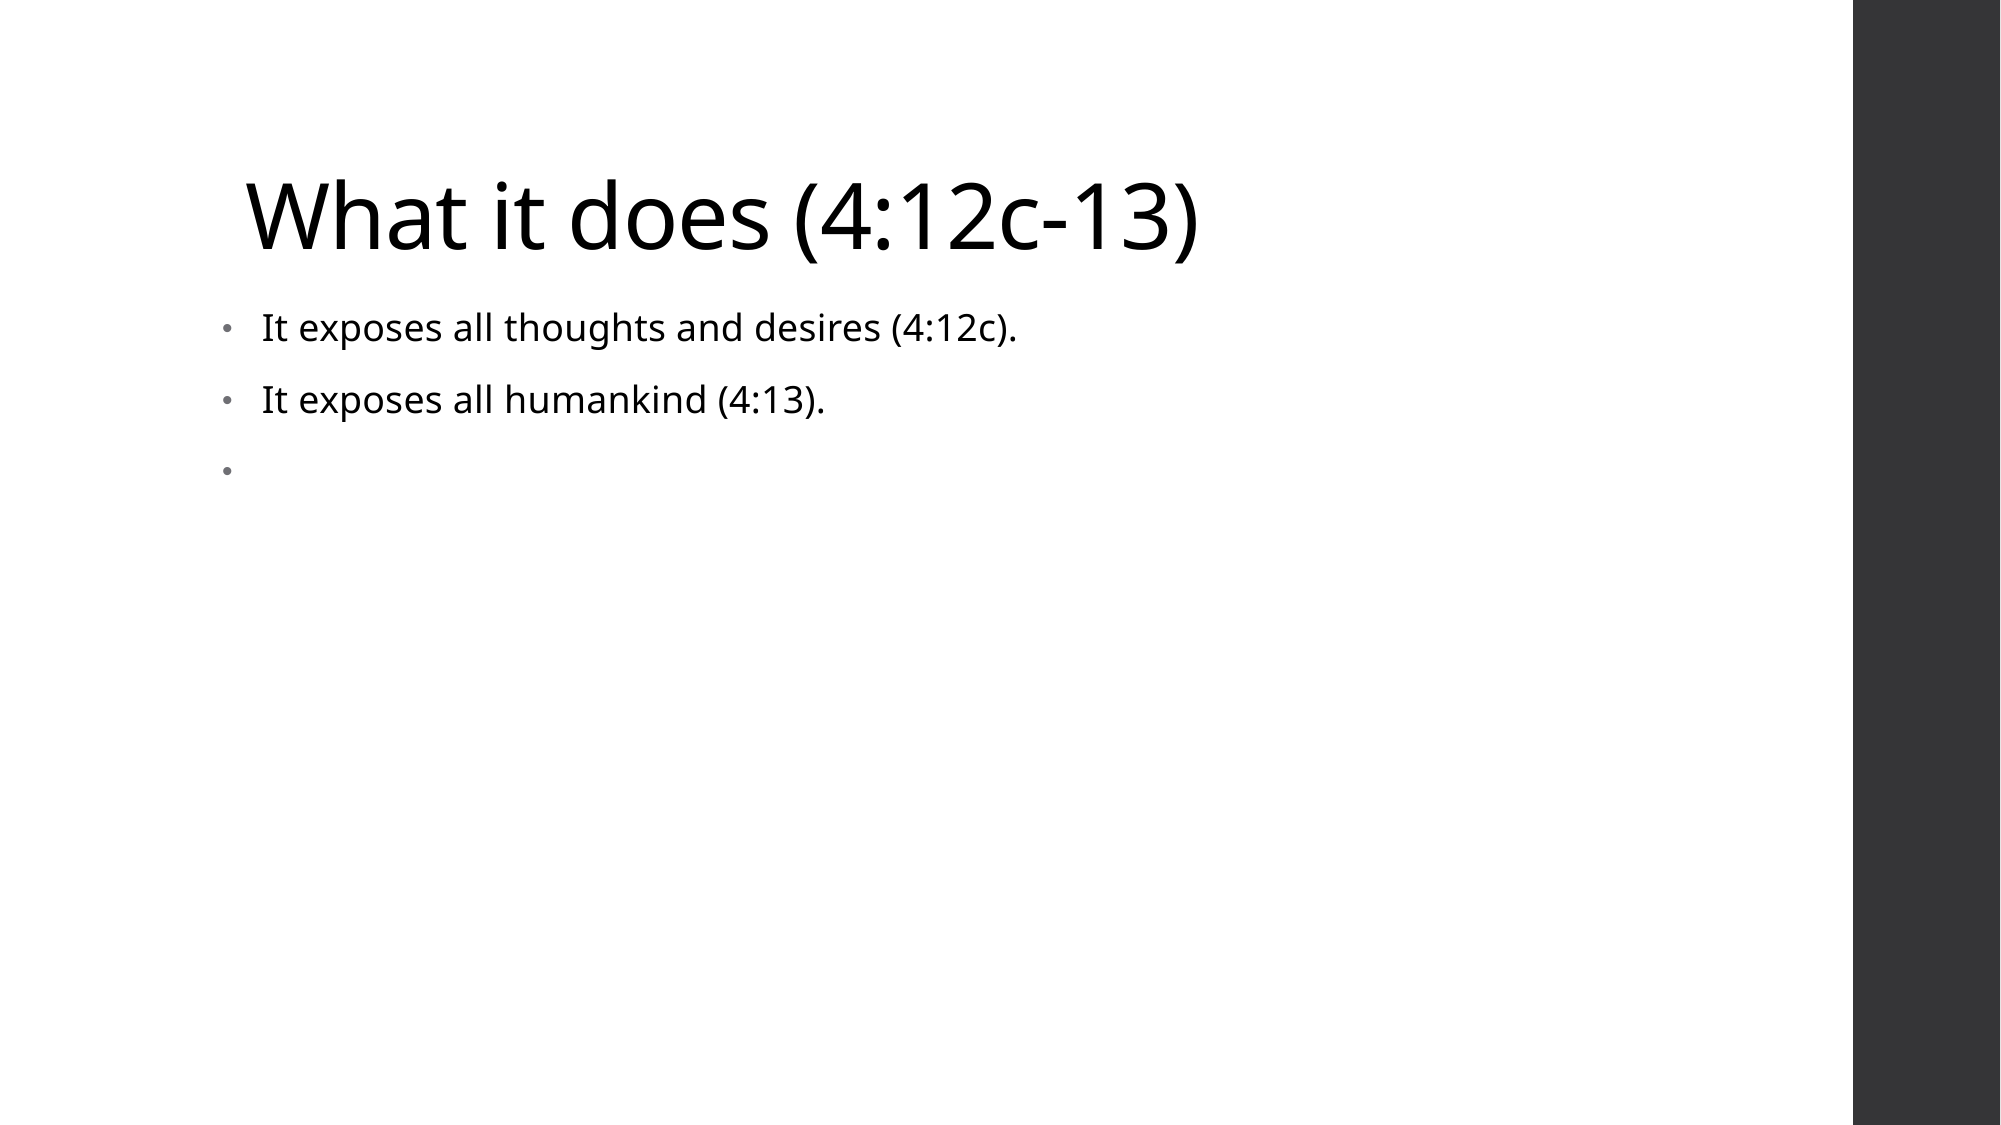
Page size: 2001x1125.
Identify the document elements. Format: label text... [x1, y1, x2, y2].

title What it does (4:12c-13) [206, 60, 1797, 278]
list It exposes all thoughts and desires (4:12c). It exposes all humankind (4:13). [206, 299, 1617, 1014]
